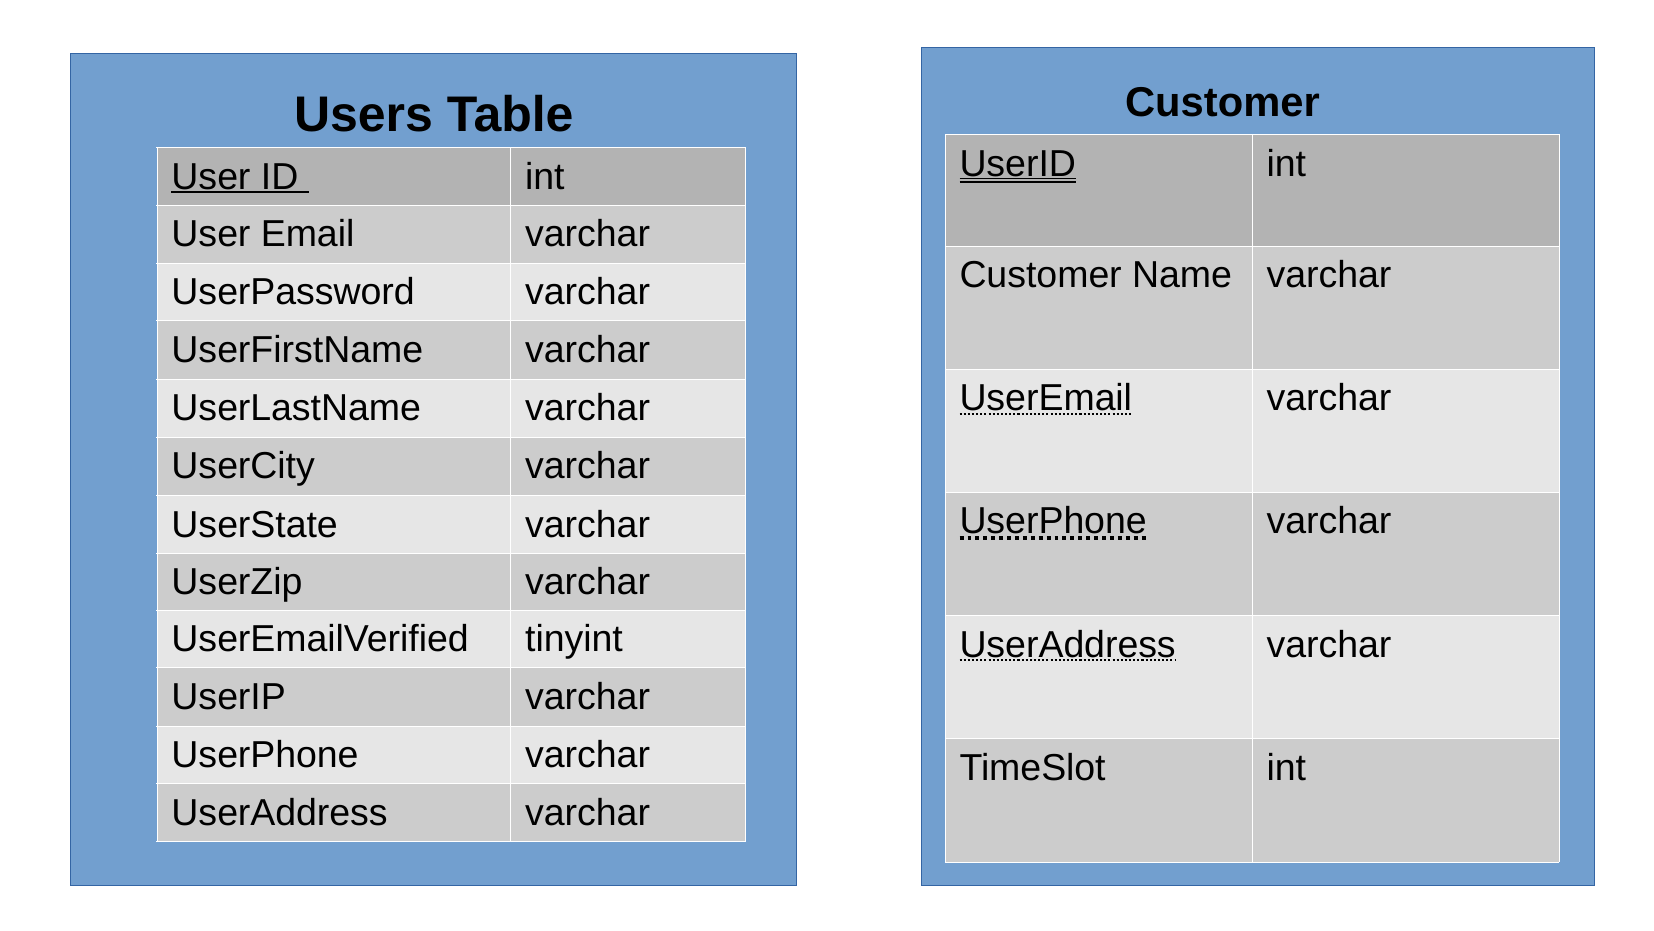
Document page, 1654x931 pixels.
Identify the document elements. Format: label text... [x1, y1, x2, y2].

text_box Users Table [70, 53, 797, 886]
table_cell varchar [511, 438, 745, 495]
table_cell UserZip [158, 554, 510, 610]
table_cell varchar [511, 206, 745, 263]
table_cell varchar [511, 784, 745, 841]
table_cell UserPhone [158, 727, 510, 783]
text_box [921, 47, 1595, 886]
table_cell Customer Name [946, 247, 1252, 369]
table_cell varchar [511, 496, 745, 553]
table_cell UserState [158, 496, 510, 553]
table_cell UserIP [158, 668, 510, 726]
table_cell tinyint [511, 611, 745, 667]
table_header User ID [158, 148, 510, 205]
table_cell varchar [511, 264, 745, 320]
table_cell varchar [511, 321, 745, 379]
table_cell int [1253, 739, 1559, 862]
table_cell varchar [511, 668, 745, 726]
table_cell TimeSlot [946, 739, 1252, 862]
table_cell UserEmail [946, 370, 1252, 492]
table_cell UserCity [158, 438, 510, 495]
table_cell varchar [511, 554, 745, 610]
table_cell varchar [511, 380, 745, 437]
table_cell varchar [1253, 493, 1559, 615]
table_cell UserEmailVerified [158, 611, 510, 667]
table_cell varchar [511, 727, 745, 783]
table_cell varchar [1253, 370, 1559, 492]
table_cell varchar [1253, 247, 1559, 369]
table_cell UserAddress [946, 616, 1252, 738]
table_cell UserFirstName [158, 321, 510, 379]
table_header int [1253, 135, 1559, 246]
table_cell UserLastName [158, 380, 510, 437]
table_header UserID [946, 135, 1252, 246]
table_cell UserPhone [946, 493, 1252, 615]
table_header int [511, 148, 745, 205]
table_cell varchar [1253, 616, 1559, 738]
table_cell User Email [158, 206, 510, 263]
text_box Customer [1110, 70, 1430, 166]
table_cell UserPassword [158, 264, 510, 320]
table_cell UserAddress [158, 784, 510, 841]
